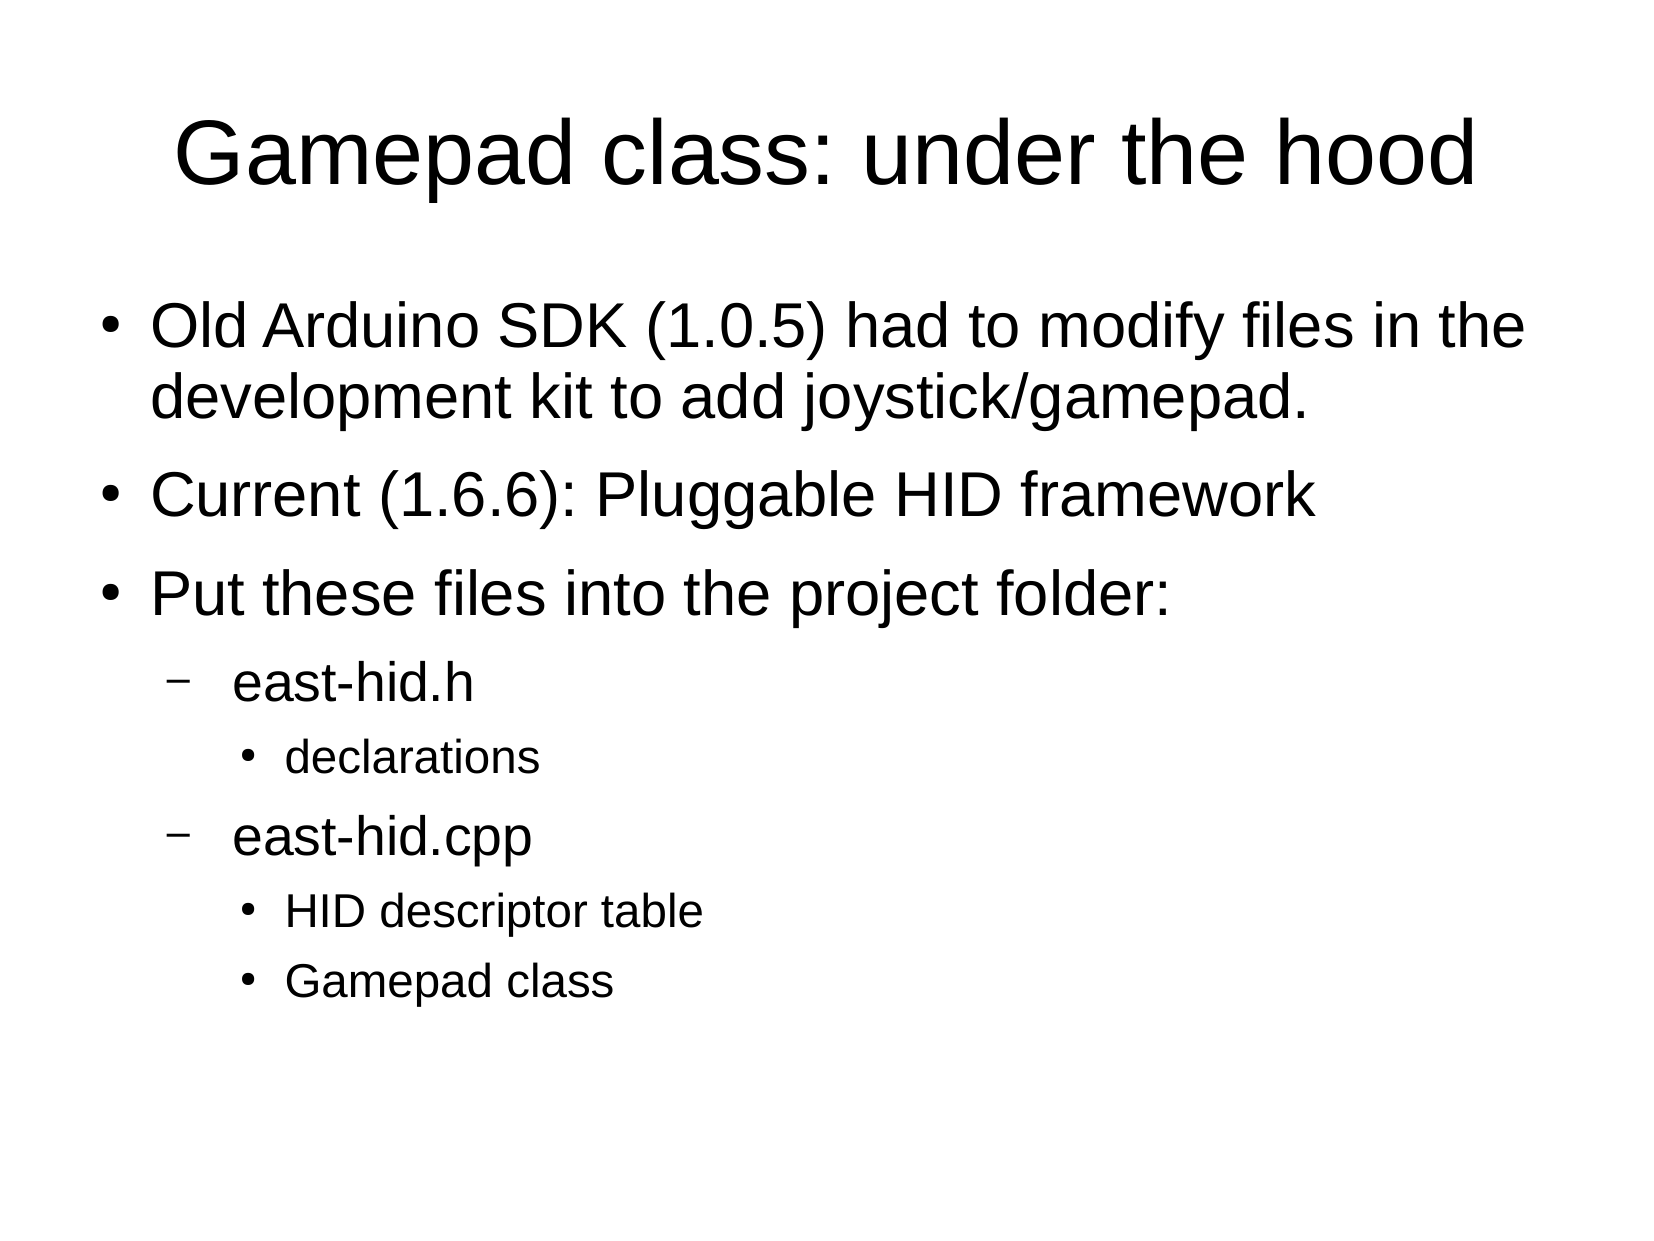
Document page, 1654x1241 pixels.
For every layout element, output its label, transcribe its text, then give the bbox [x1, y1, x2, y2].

title Gamepad class: under the hood [82, 49, 1571, 257]
list Old Arduino SDK (1.0.5) had to modify files in the development kit to add joystick/gamepad. Current (1.6.6): Pluggable HID framework Put these files into the project folder: east-hid.h declarations east-hid.cpp HID descriptor table Gamepad class [82, 290, 1571, 1010]
